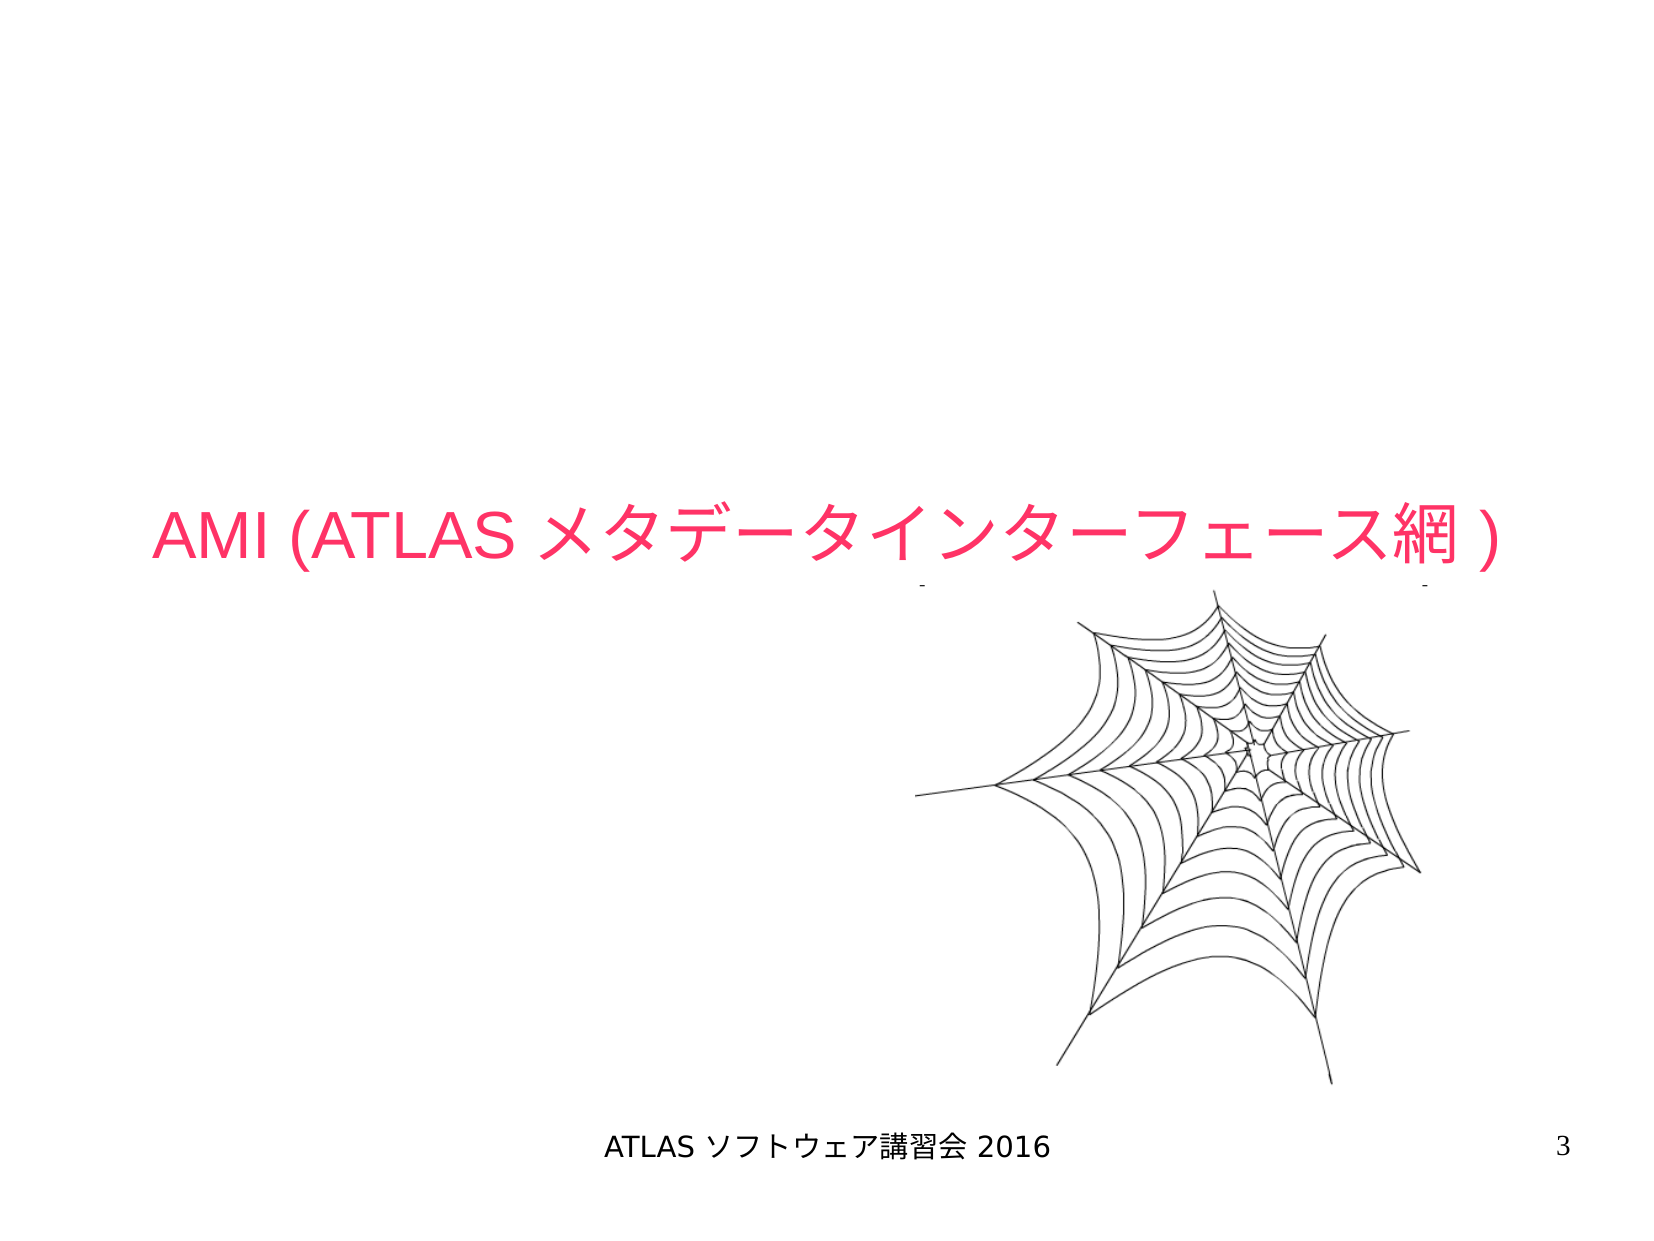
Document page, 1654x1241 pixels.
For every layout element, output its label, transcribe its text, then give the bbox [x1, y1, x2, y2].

picture [915, 584, 1441, 1097]
subtitle AMI (ATLASメタデータインターフェース網) [82, 49, 1571, 1010]
